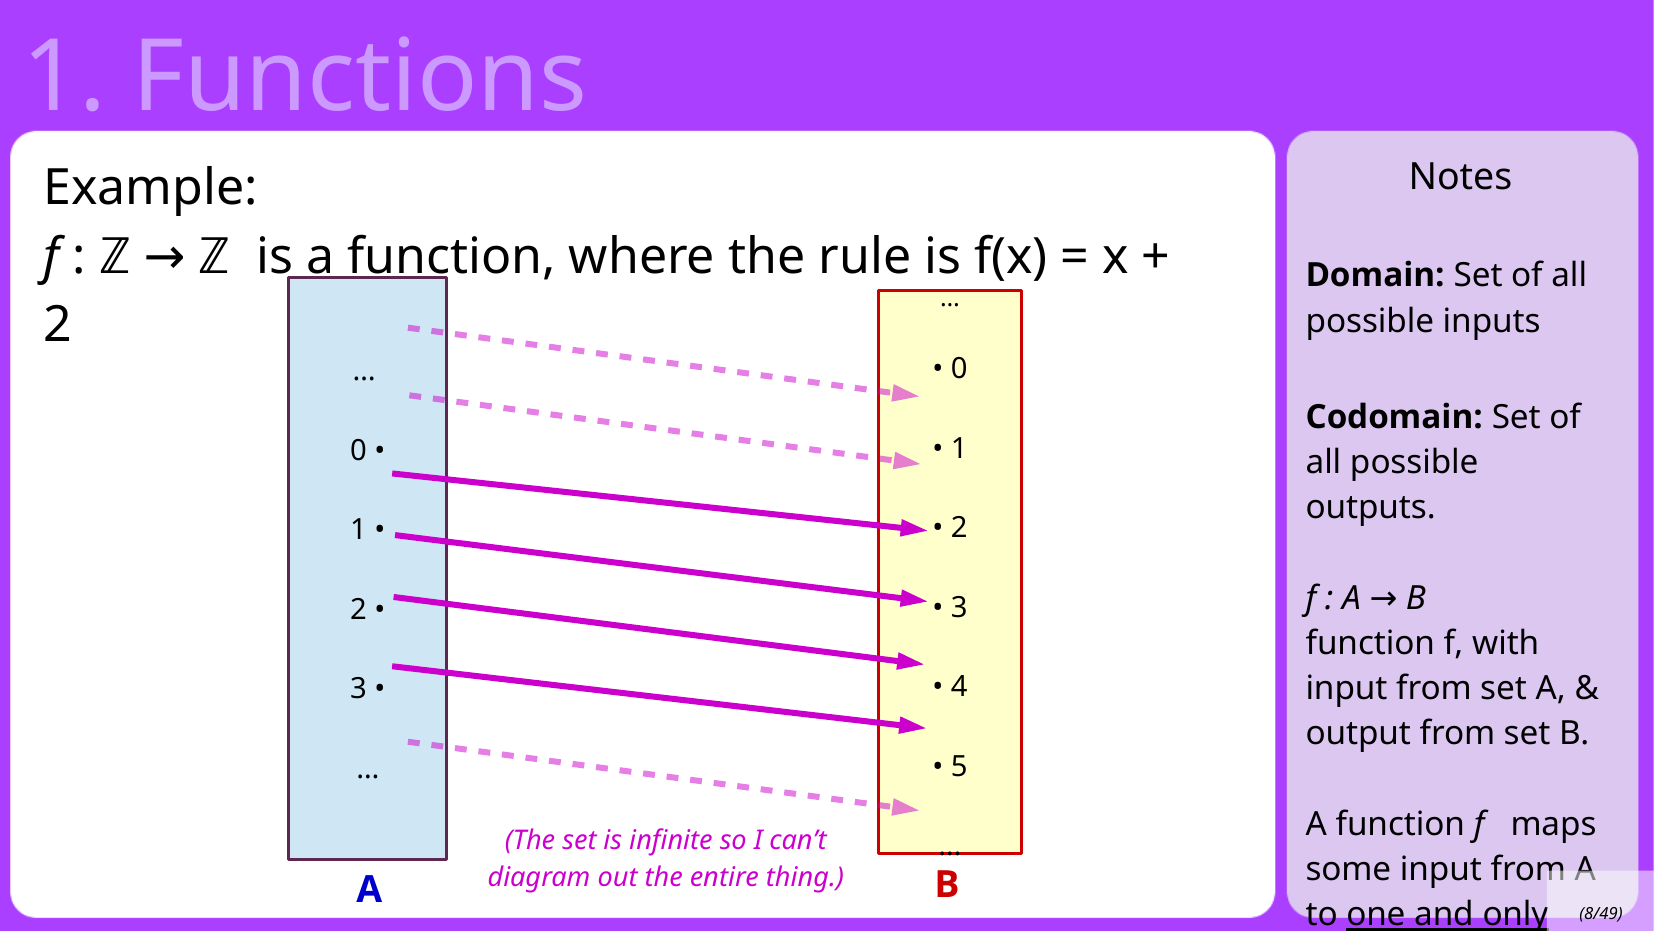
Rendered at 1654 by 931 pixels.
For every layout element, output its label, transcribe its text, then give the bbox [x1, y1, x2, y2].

title 1. Functions [22, 13, 1511, 130]
text_box (<number>/49) [1546, 877, 1654, 931]
text_box (The set is infinite so I can’t diagram out the entire thing.) [464, 795, 868, 921]
picture [1551, 864, 1560, 870]
text_box Notes Domain: Set of all possible inputs Codomain: Set of all possible outputs. f : A → B function f, with input from set A, & output from set B. A function f maps some input from A to one and only one output from B. [1290, 141, 1631, 805]
picture [1540, 914, 1546, 928]
text_box … • 0 • 1 • 2 • 3 • 4 • 5 … [878, 290, 1022, 854]
text_box A [288, 859, 450, 917]
picture [0, 0, 1654, 931]
picture [1581, 860, 1588, 870]
text_box Example: f : ℤ → ℤ is a function, where the rule is f(x) = x + 2 [43, 151, 1203, 372]
text_box B [874, 855, 1021, 912]
text_box … 0 • 1 • 2 • 3 • … [288, 277, 447, 859]
